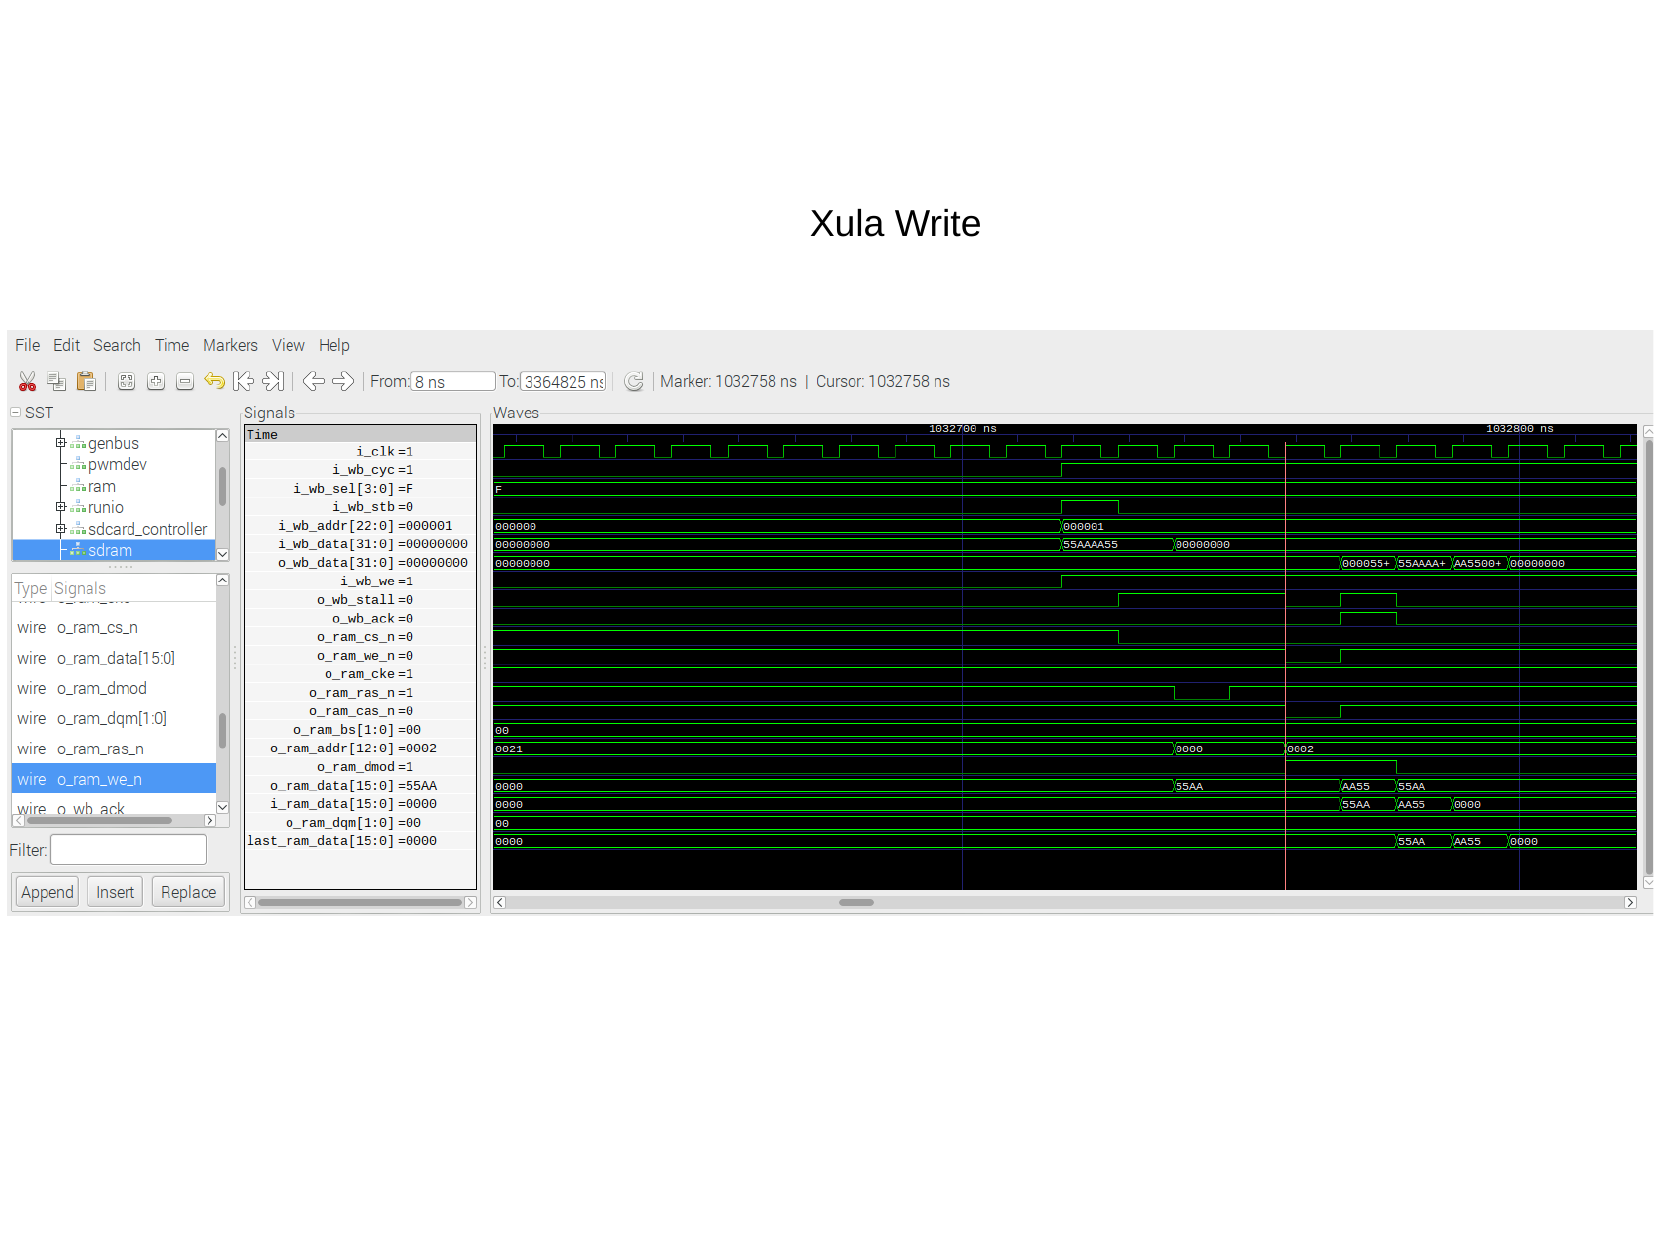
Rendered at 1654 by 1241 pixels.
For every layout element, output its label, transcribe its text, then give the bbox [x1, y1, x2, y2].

text_box Xula Write [795, 195, 997, 252]
picture [7, 330, 1654, 916]
